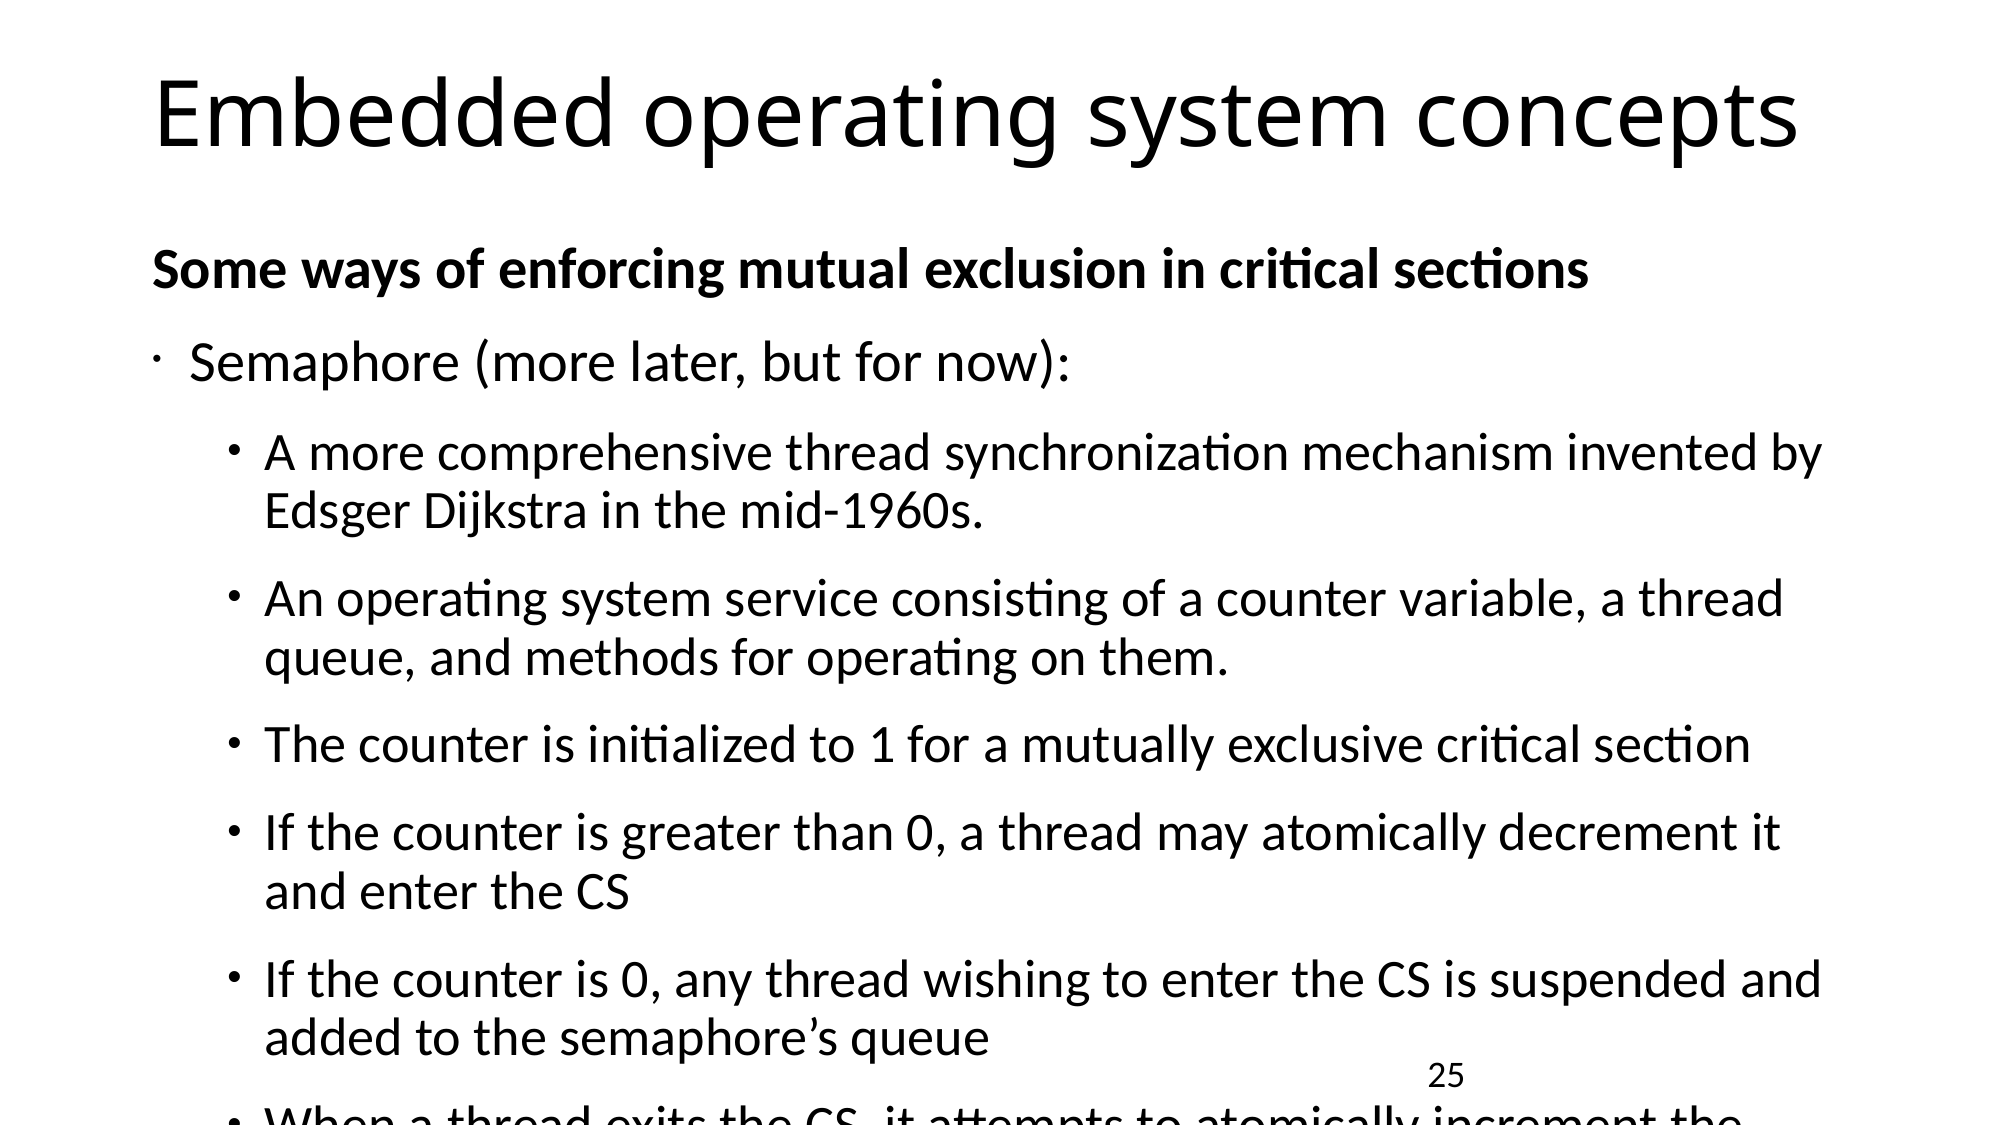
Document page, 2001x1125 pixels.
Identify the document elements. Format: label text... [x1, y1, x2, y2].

list Some ways of enforcing mutual exclusion in critical sections Semaphore (more later, but for now): A more comprehensive thread synchronization mechanism invented by Edsger Dijkstra in the mid-1960s. An operating system service consisting of a counter variable, a thread queue, and methods for operating on them. The counter is initialized to 1 for a mutually exclusive critical section If the counter is greater than 0, a thread may atomically decrement it and enter the CS If the counter is 0, any thread wishing to enter the CS is suspended and added to the semaphore’s queue When a thread exits the CS, it attempts to atomically increment the counter If there are any threads in the queue, the first is resumed and enters the CS, otherwise the counter is incremented [137, 230, 1863, 945]
slide_number <number> [1412, 1042, 1863, 1103]
title Embedded operating system concepts [137, 59, 1863, 230]
